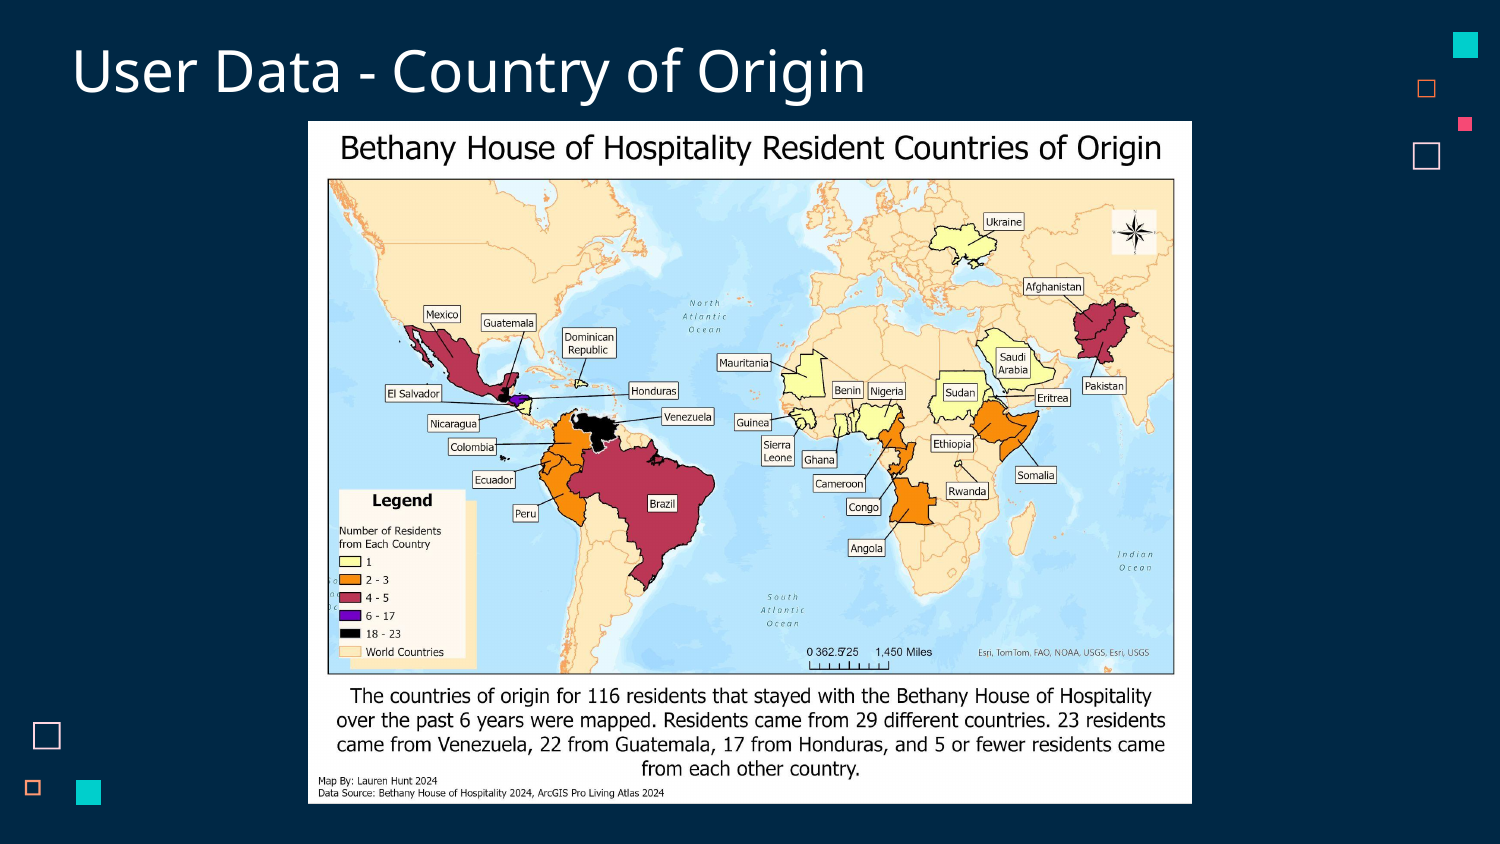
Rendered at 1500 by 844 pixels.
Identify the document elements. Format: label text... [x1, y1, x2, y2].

picture [308, 121, 1192, 804]
title User Data - Country of Origin [56, 18, 1320, 113]
